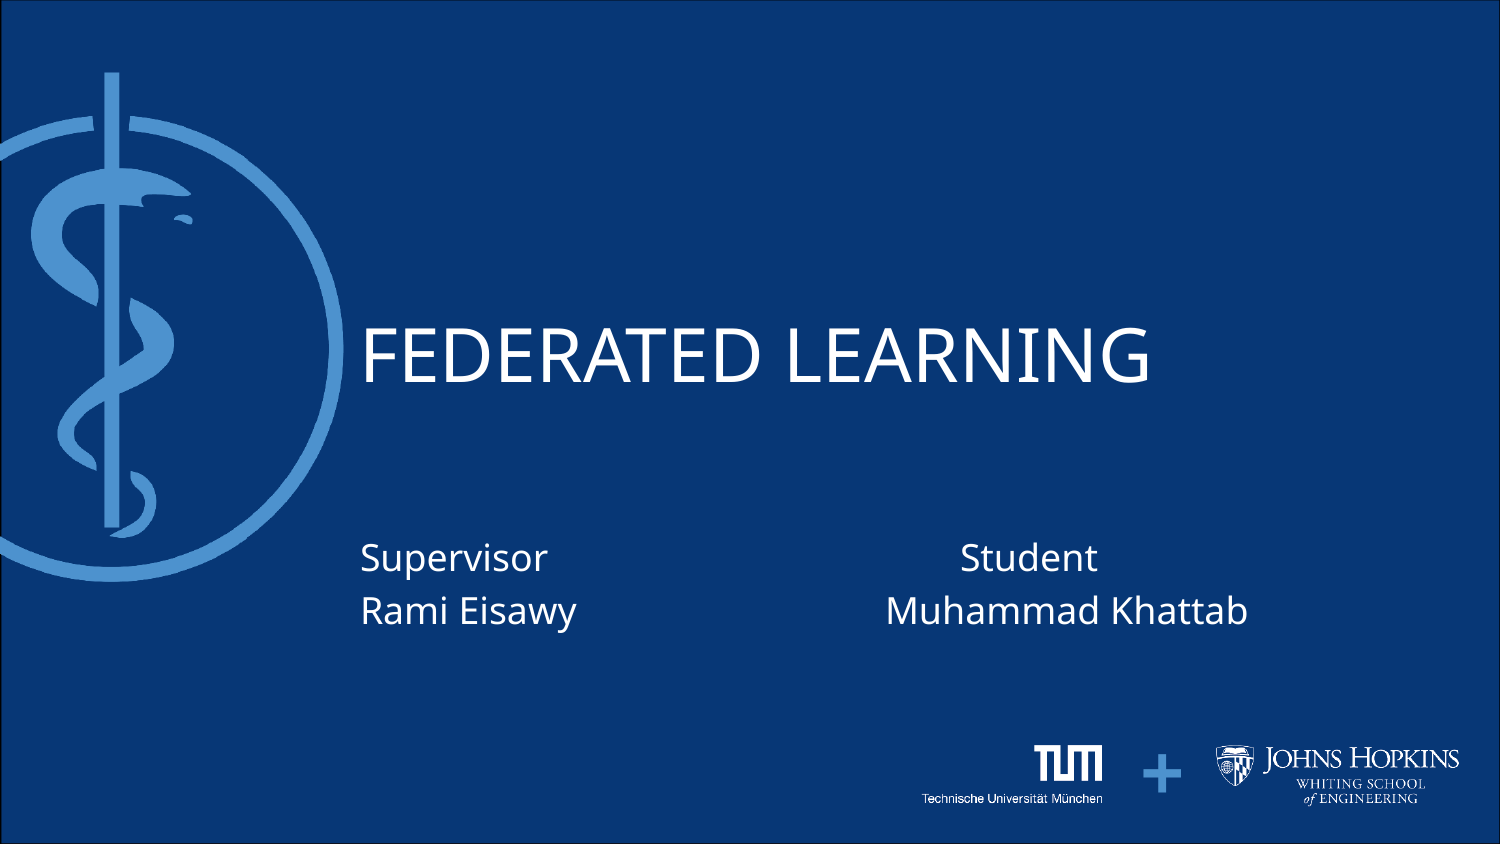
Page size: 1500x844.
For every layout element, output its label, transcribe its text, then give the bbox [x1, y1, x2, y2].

subtitle Supervisor Student Rami Eisawy Muhammad Khattab [345, 555, 1486, 640]
title FEDERATED LEARNING [344, 300, 1486, 460]
picture [0, 0, 1500, 844]
